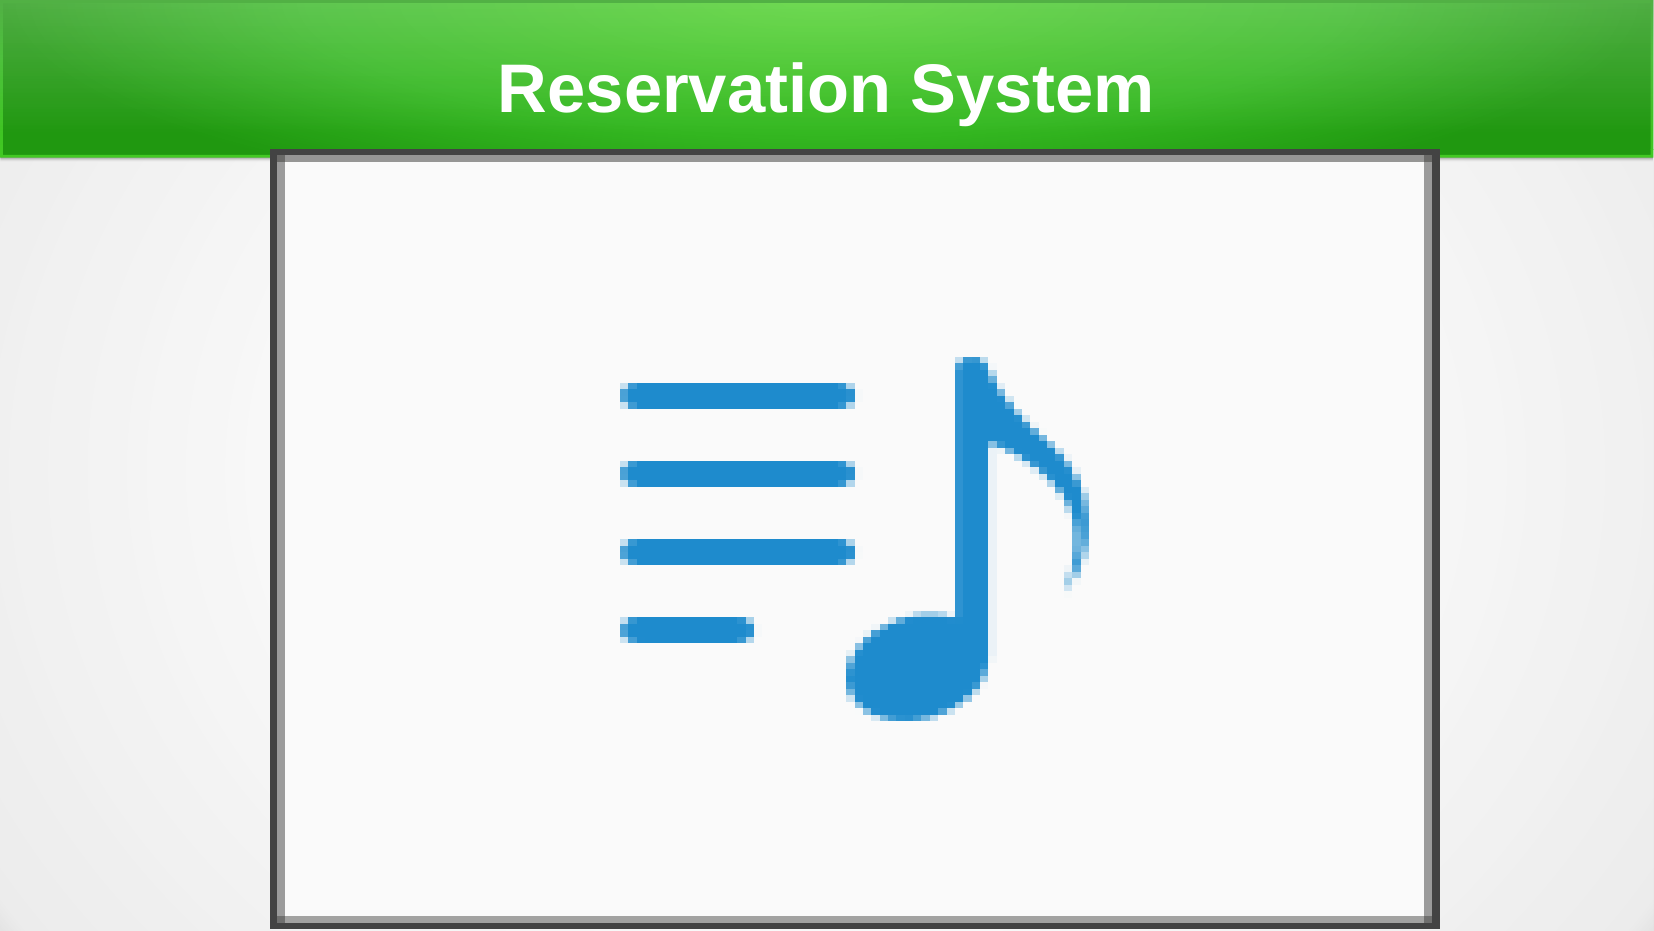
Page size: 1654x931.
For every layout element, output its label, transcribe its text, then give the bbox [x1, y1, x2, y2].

title Reservation System [82, 35, 1571, 142]
text_box [268, 148, 1441, 931]
